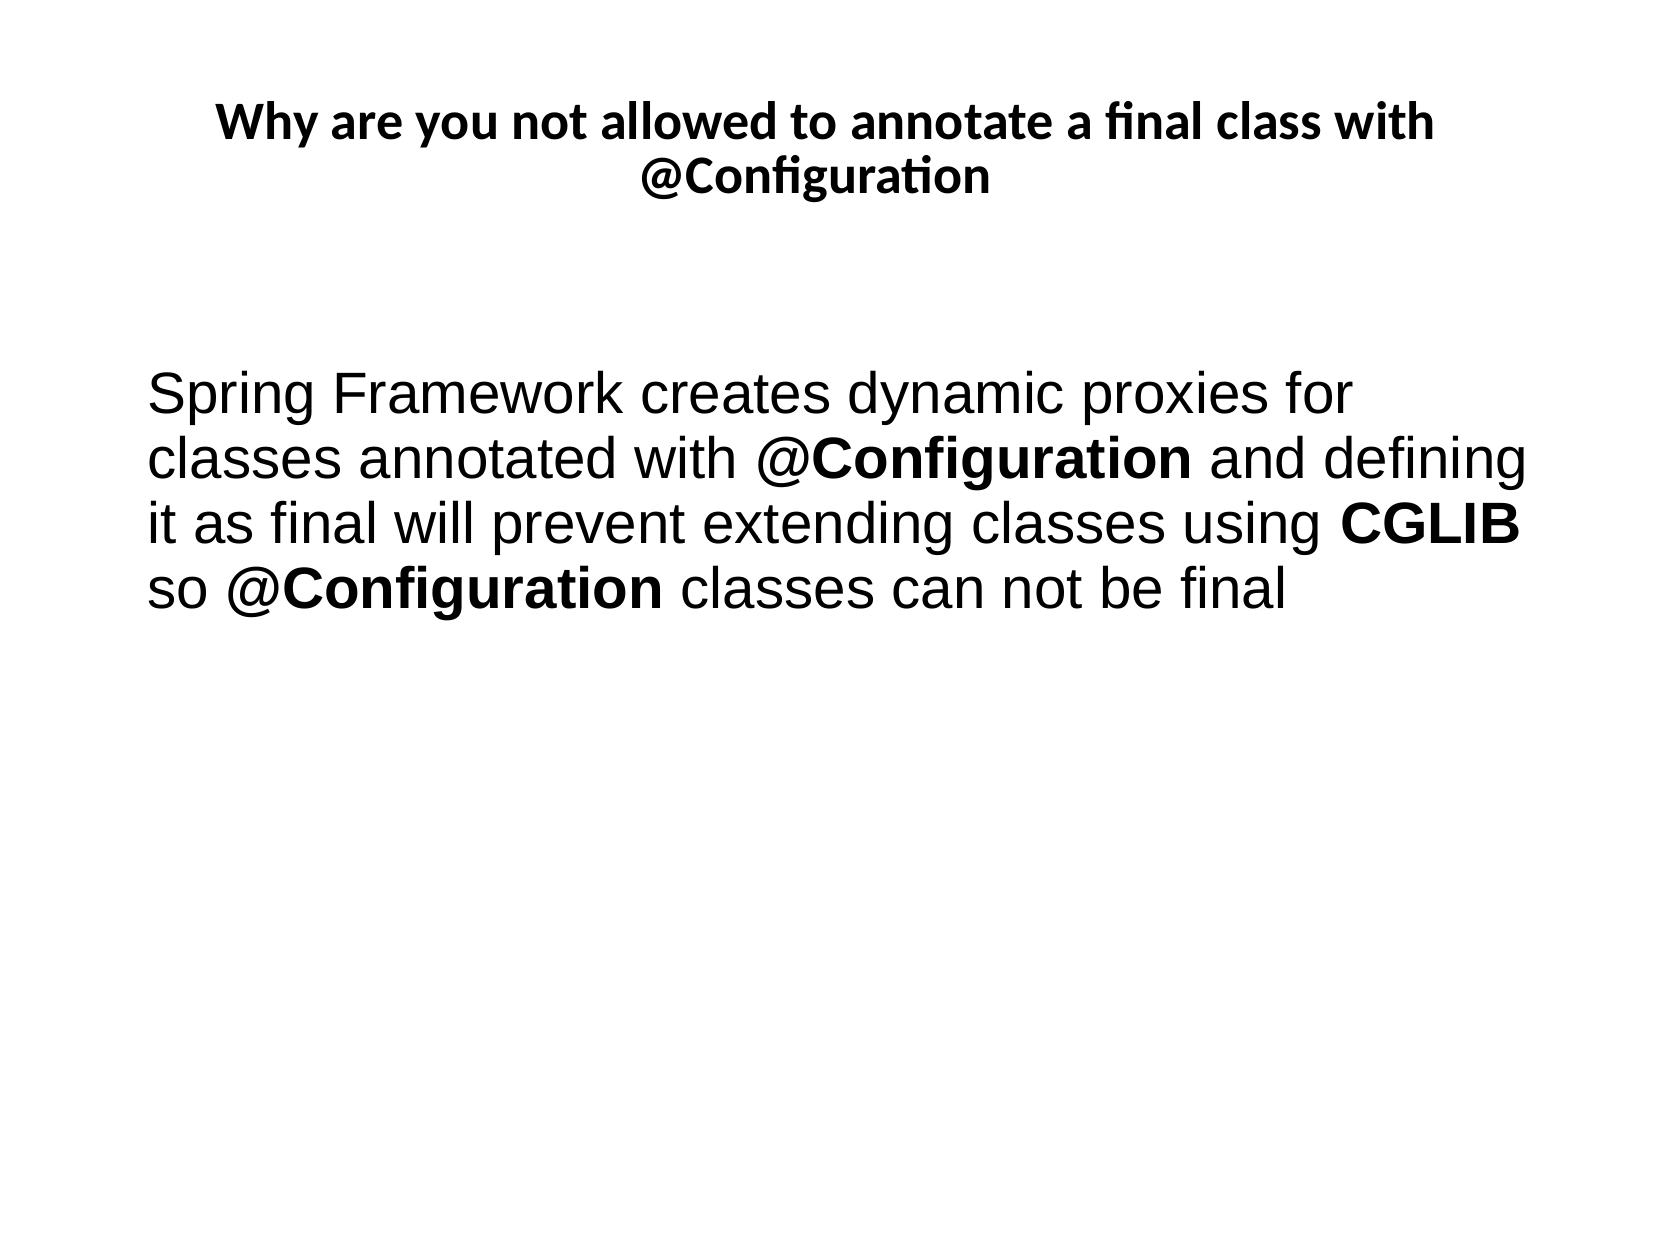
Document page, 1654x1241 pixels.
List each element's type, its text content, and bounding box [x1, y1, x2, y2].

title Why are you not allowed to annotate a final class with @Configuration [82, 49, 1571, 257]
list Spring Framework creates dynamic proxies for classes annotated with @Configuration and defining it as final will prevent extending classes using CGLIB so @Configuration classes can not be final [76, 265, 1565, 1085]
